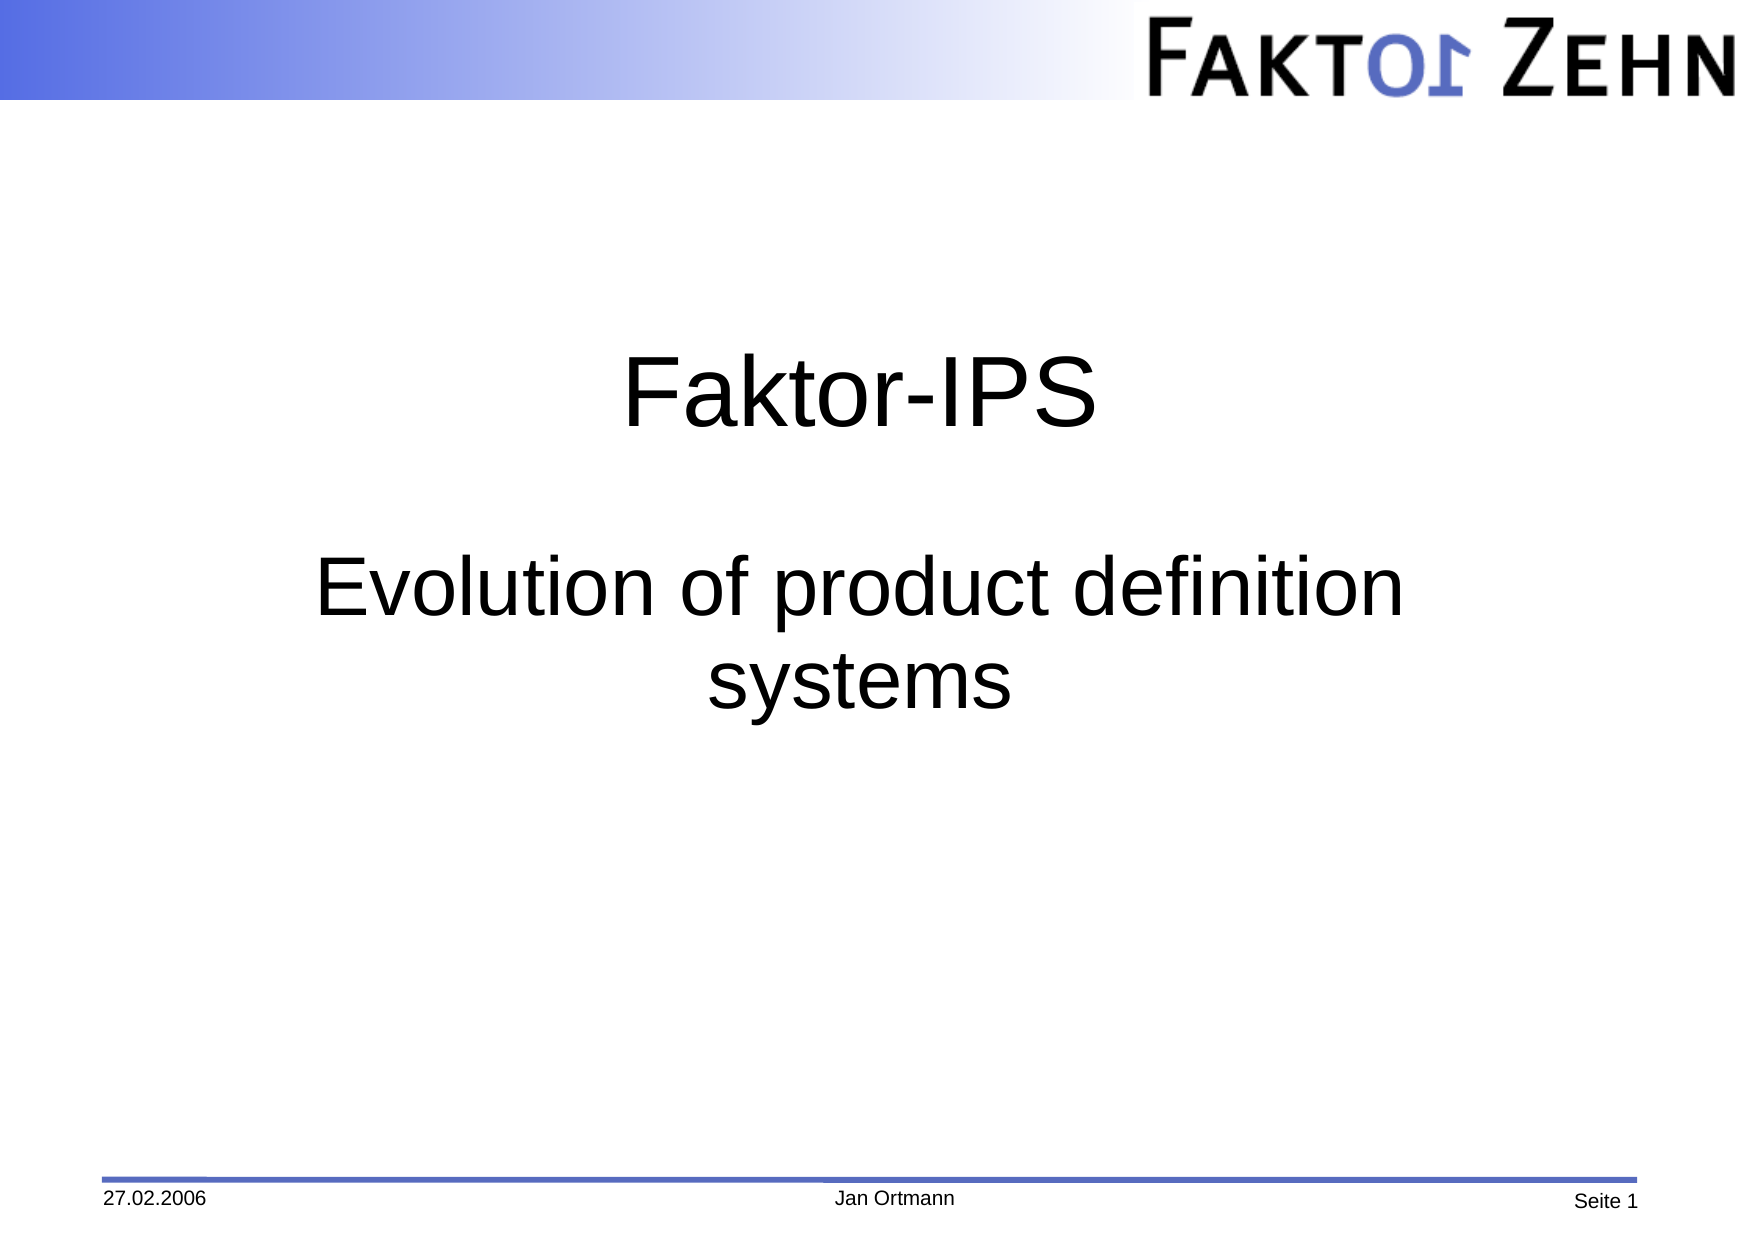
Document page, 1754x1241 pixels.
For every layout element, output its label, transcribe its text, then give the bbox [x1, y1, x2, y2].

title Faktor-IPS Evolution of product definition systems [162, 335, 1559, 727]
picture [1133, 2, 1749, 105]
